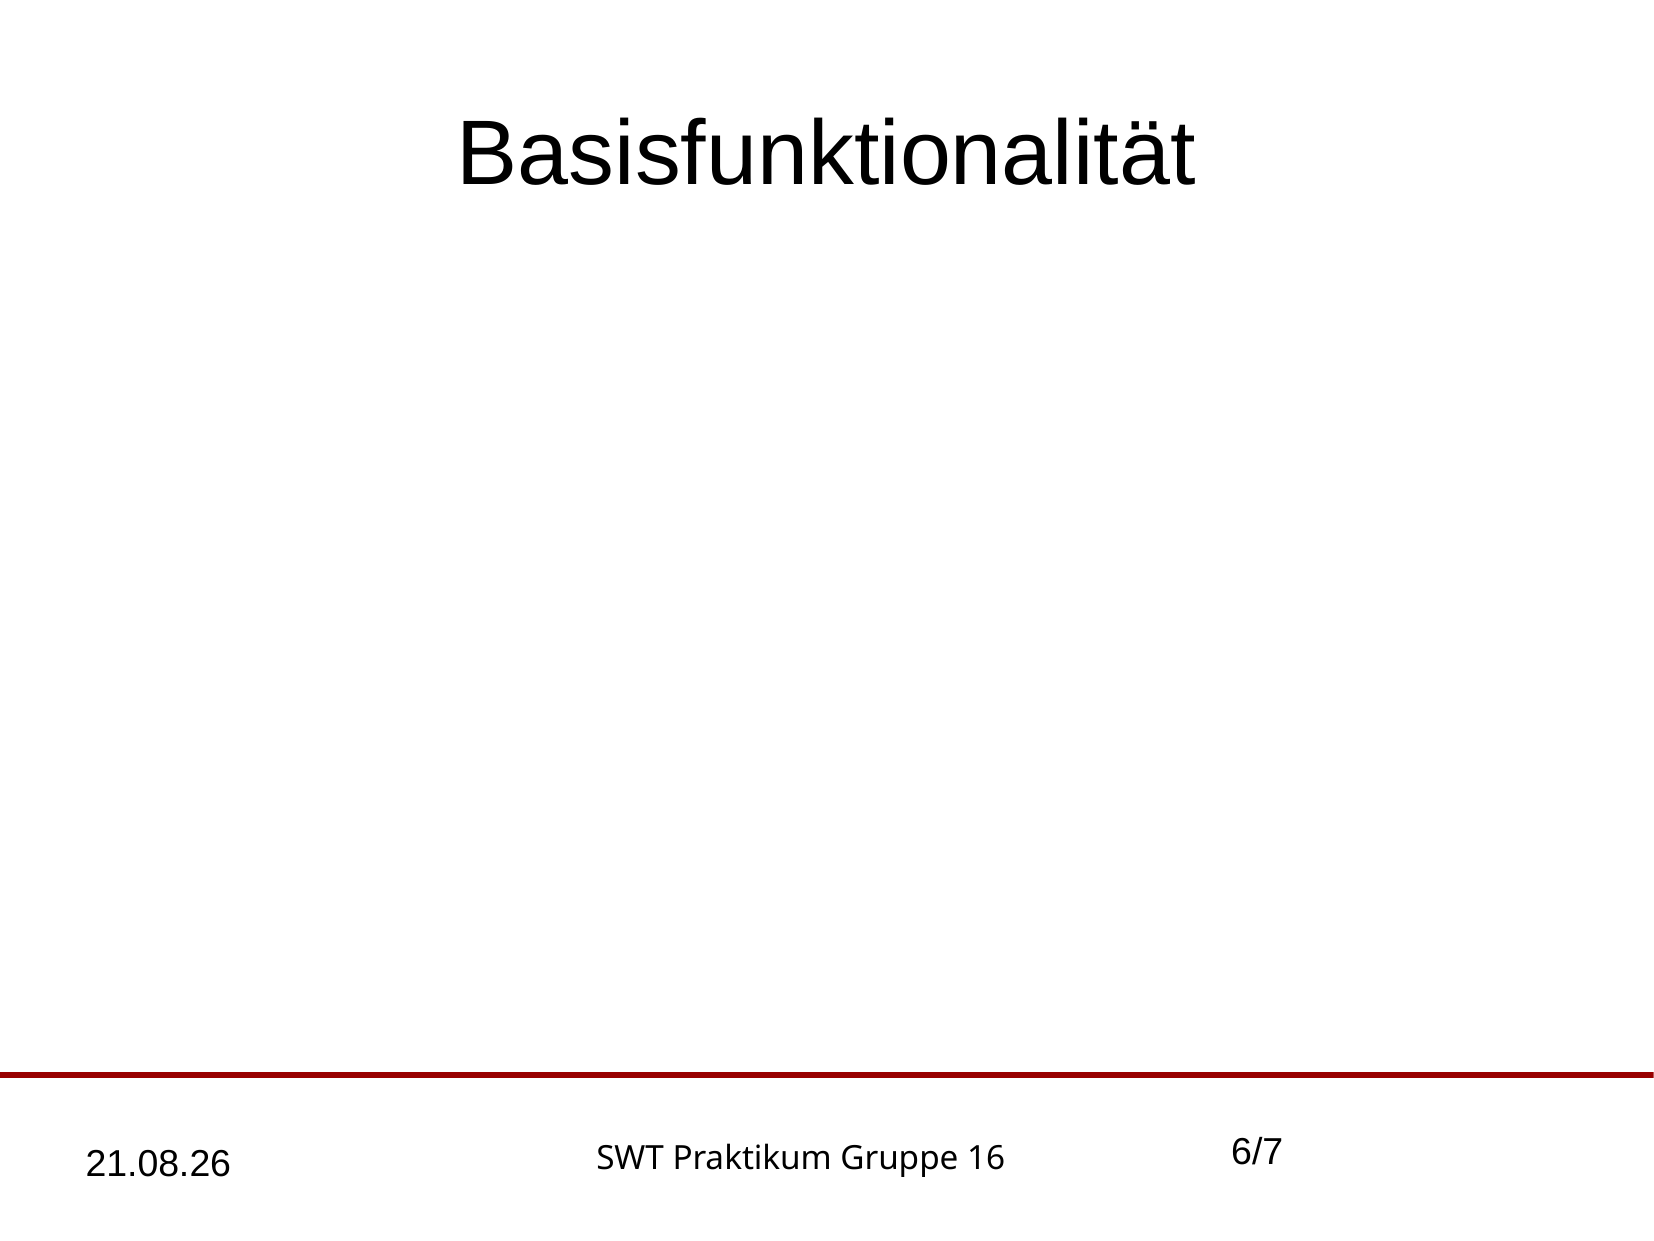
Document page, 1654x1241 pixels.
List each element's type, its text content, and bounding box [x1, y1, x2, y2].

title Basisfunktionalität [82, 49, 1571, 257]
